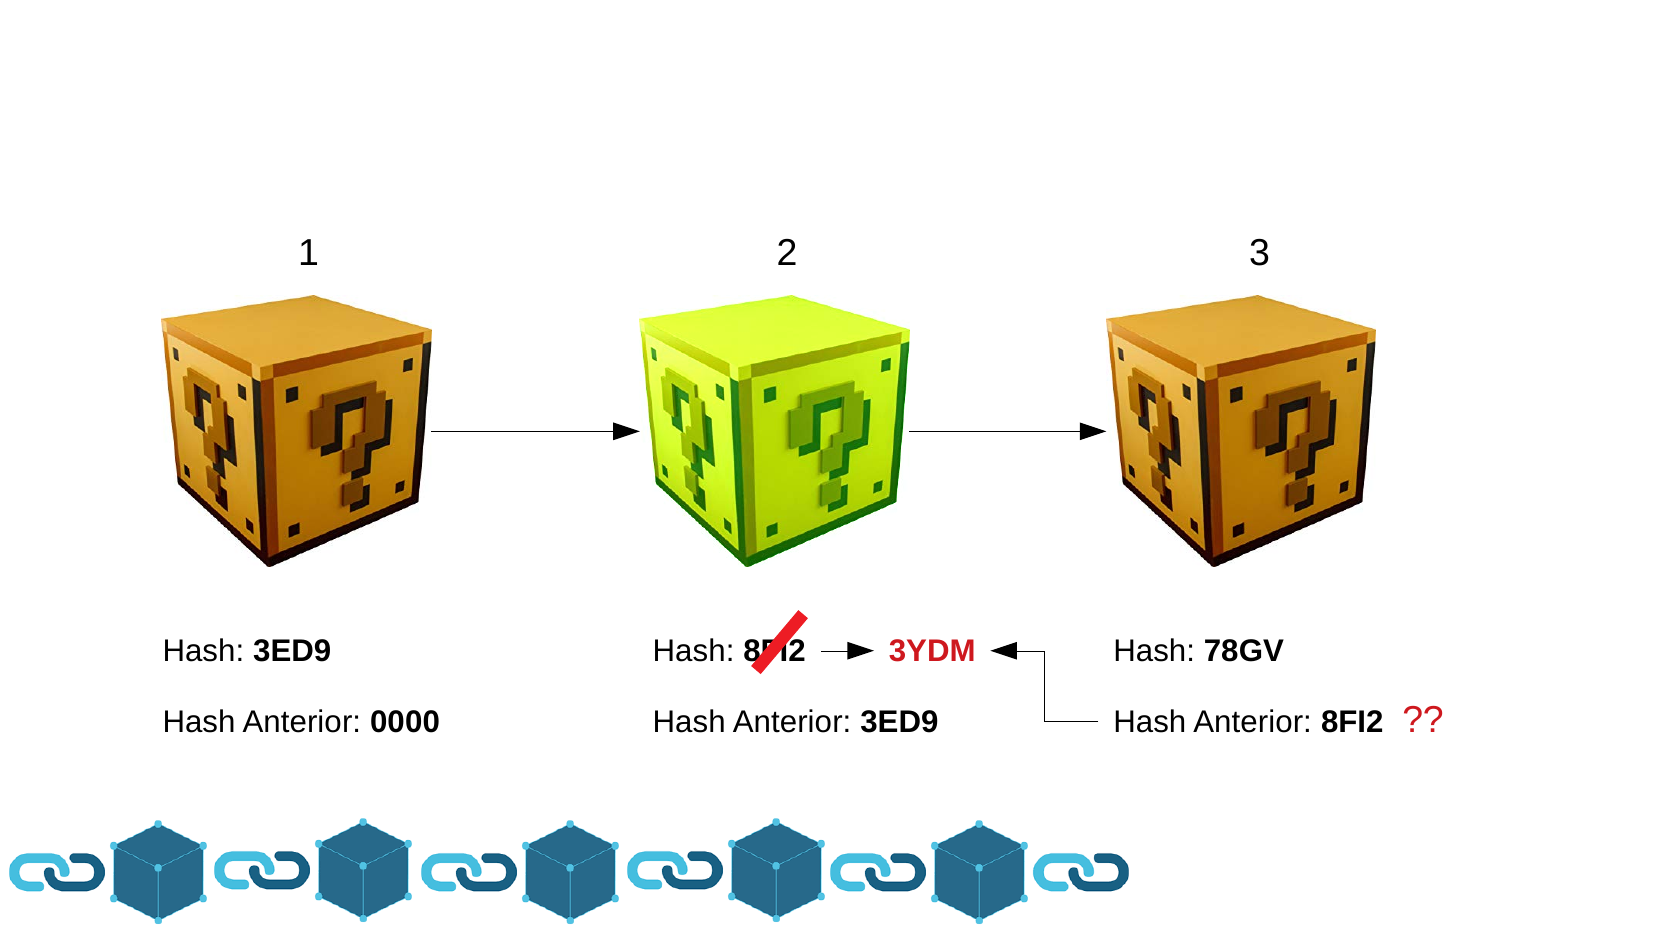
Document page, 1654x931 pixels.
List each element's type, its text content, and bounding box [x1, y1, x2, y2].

text_box 3 [1234, 224, 1285, 275]
text_box Hash Anterior: 3ED9 [637, 696, 993, 745]
text_box Hash Anterior: 8FI2 [1098, 696, 1387, 741]
text_box Hash: 3ED9 [147, 625, 347, 671]
text_box 1 [283, 224, 334, 275]
text_box Hash: 78GV [1098, 625, 1299, 671]
text_box 2 [761, 224, 813, 275]
text_box Hash: 8FI2 [765, 625, 822, 671]
picture [4, 814, 1134, 928]
picture [639, 295, 910, 567]
picture [161, 295, 432, 567]
text_box ?? [1387, 690, 1459, 742]
picture [1106, 295, 1376, 567]
text_box Hash: 8FI2 [637, 625, 784, 671]
text_box Hash Anterior: 0000 [147, 696, 456, 741]
text_box 3YDM [874, 625, 991, 671]
